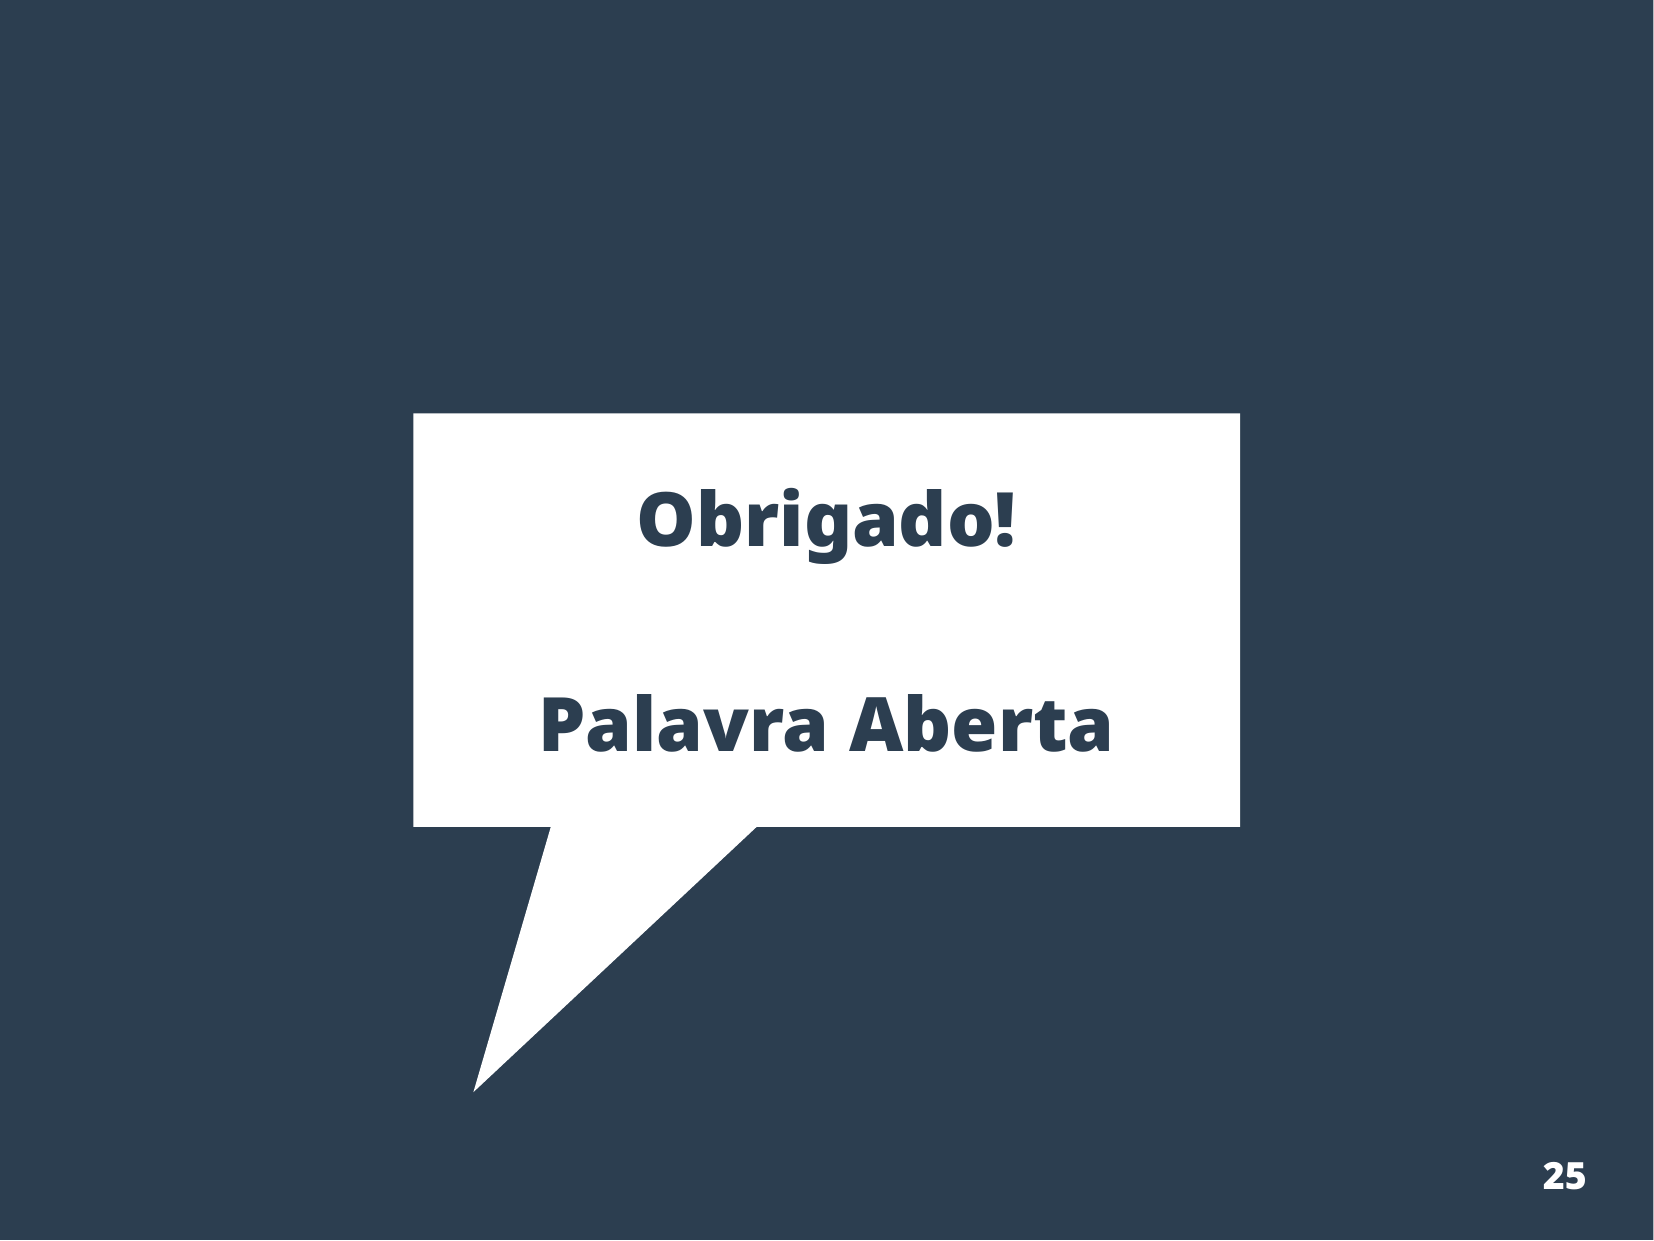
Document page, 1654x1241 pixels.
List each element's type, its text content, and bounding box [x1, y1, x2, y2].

title Obrigado! Palavra Aberta [442, 442, 1211, 798]
